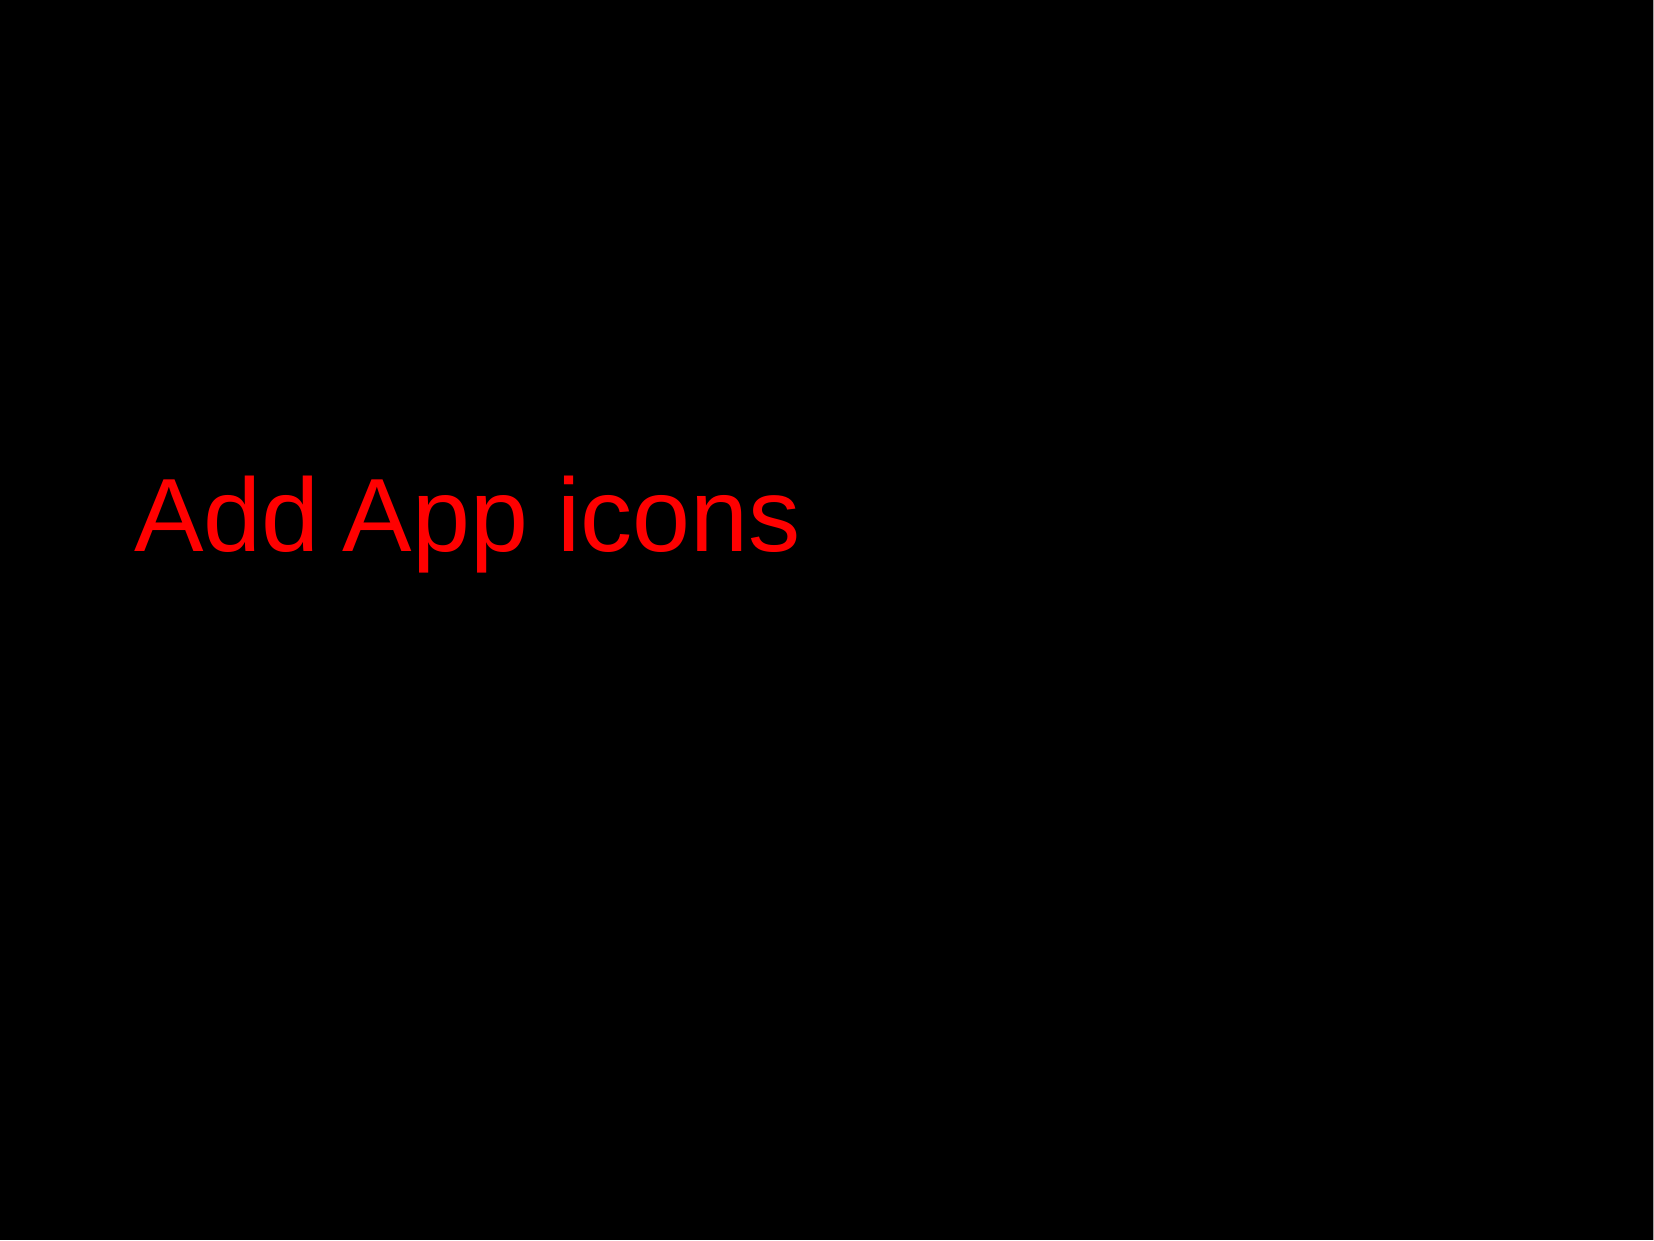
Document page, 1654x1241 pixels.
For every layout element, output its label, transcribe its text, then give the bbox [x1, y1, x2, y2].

text_box Add App icons [119, 450, 1573, 582]
